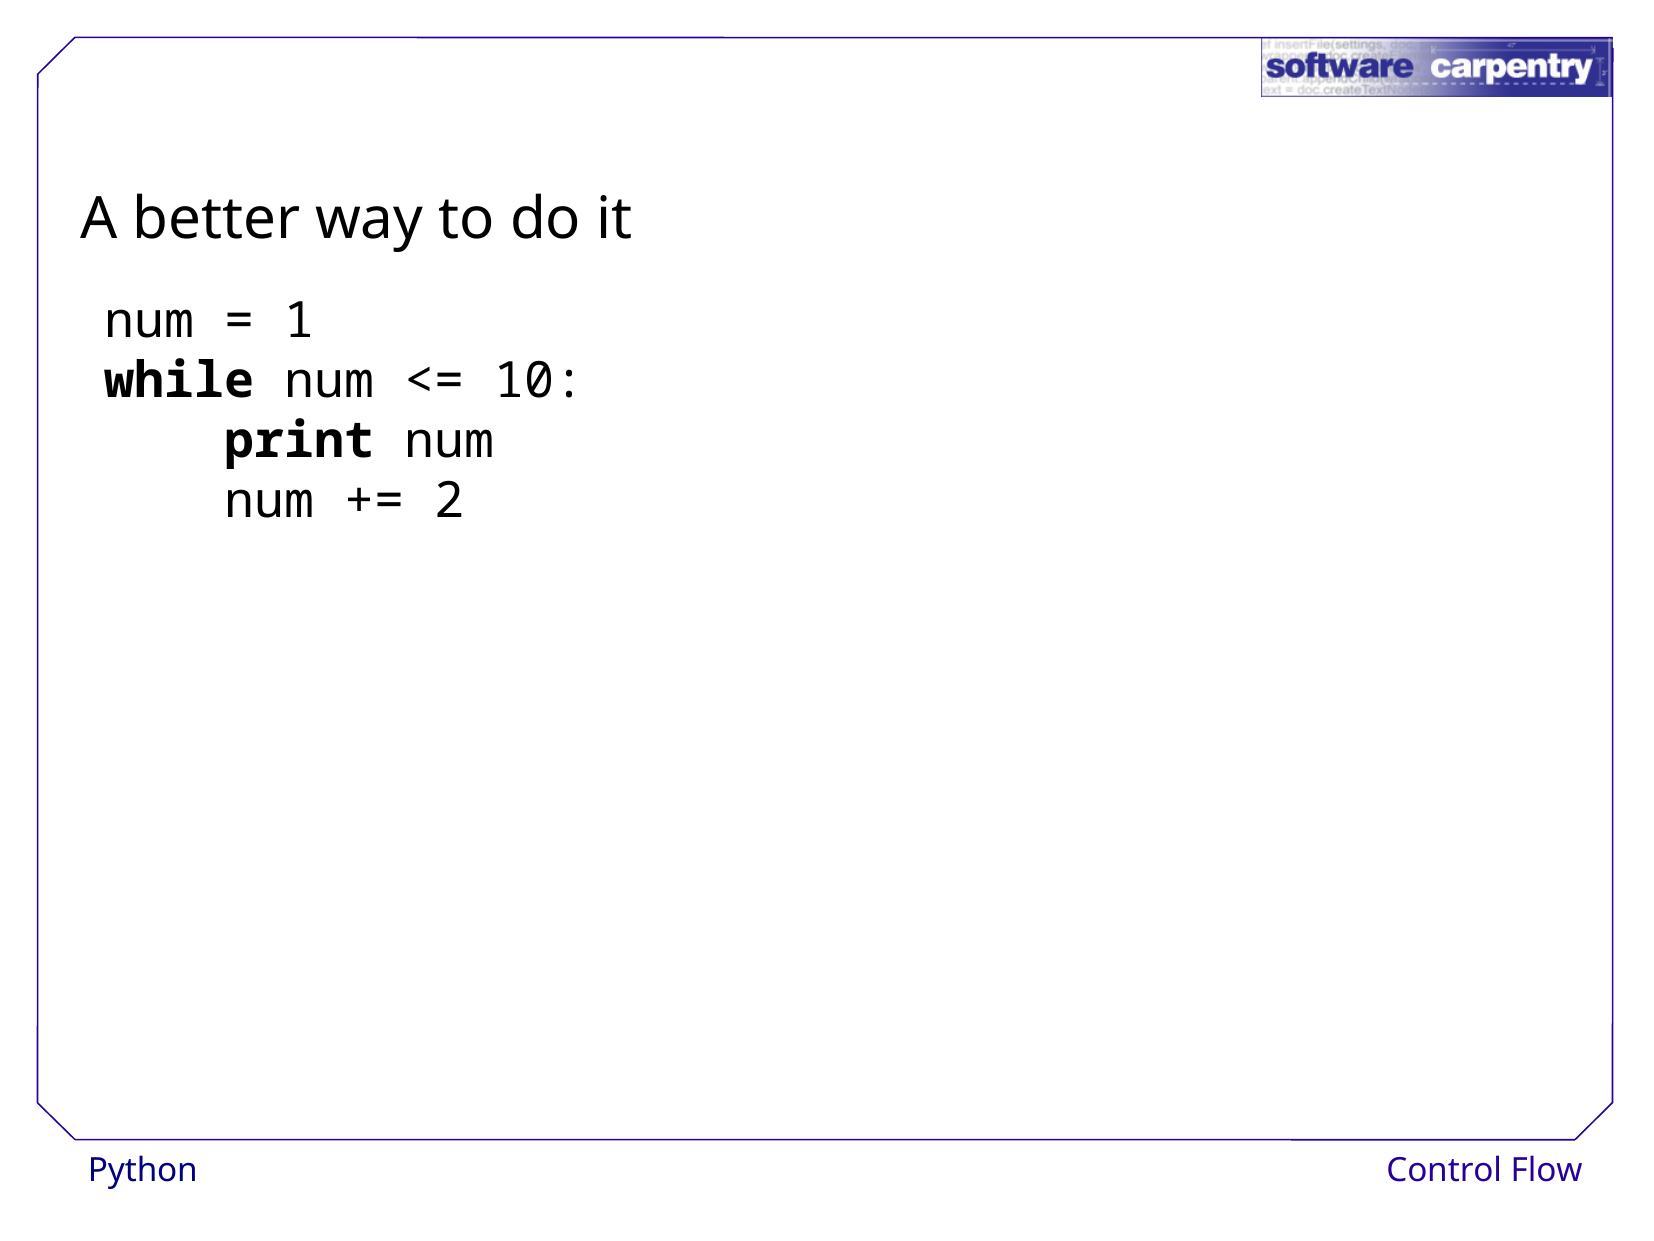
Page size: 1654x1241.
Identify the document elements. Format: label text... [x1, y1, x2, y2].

text_box num = 1 while num <= 10: print num num += 2 [89, 279, 1512, 980]
picture [1261, 39, 1613, 97]
text_box A better way to do it [65, 138, 798, 259]
